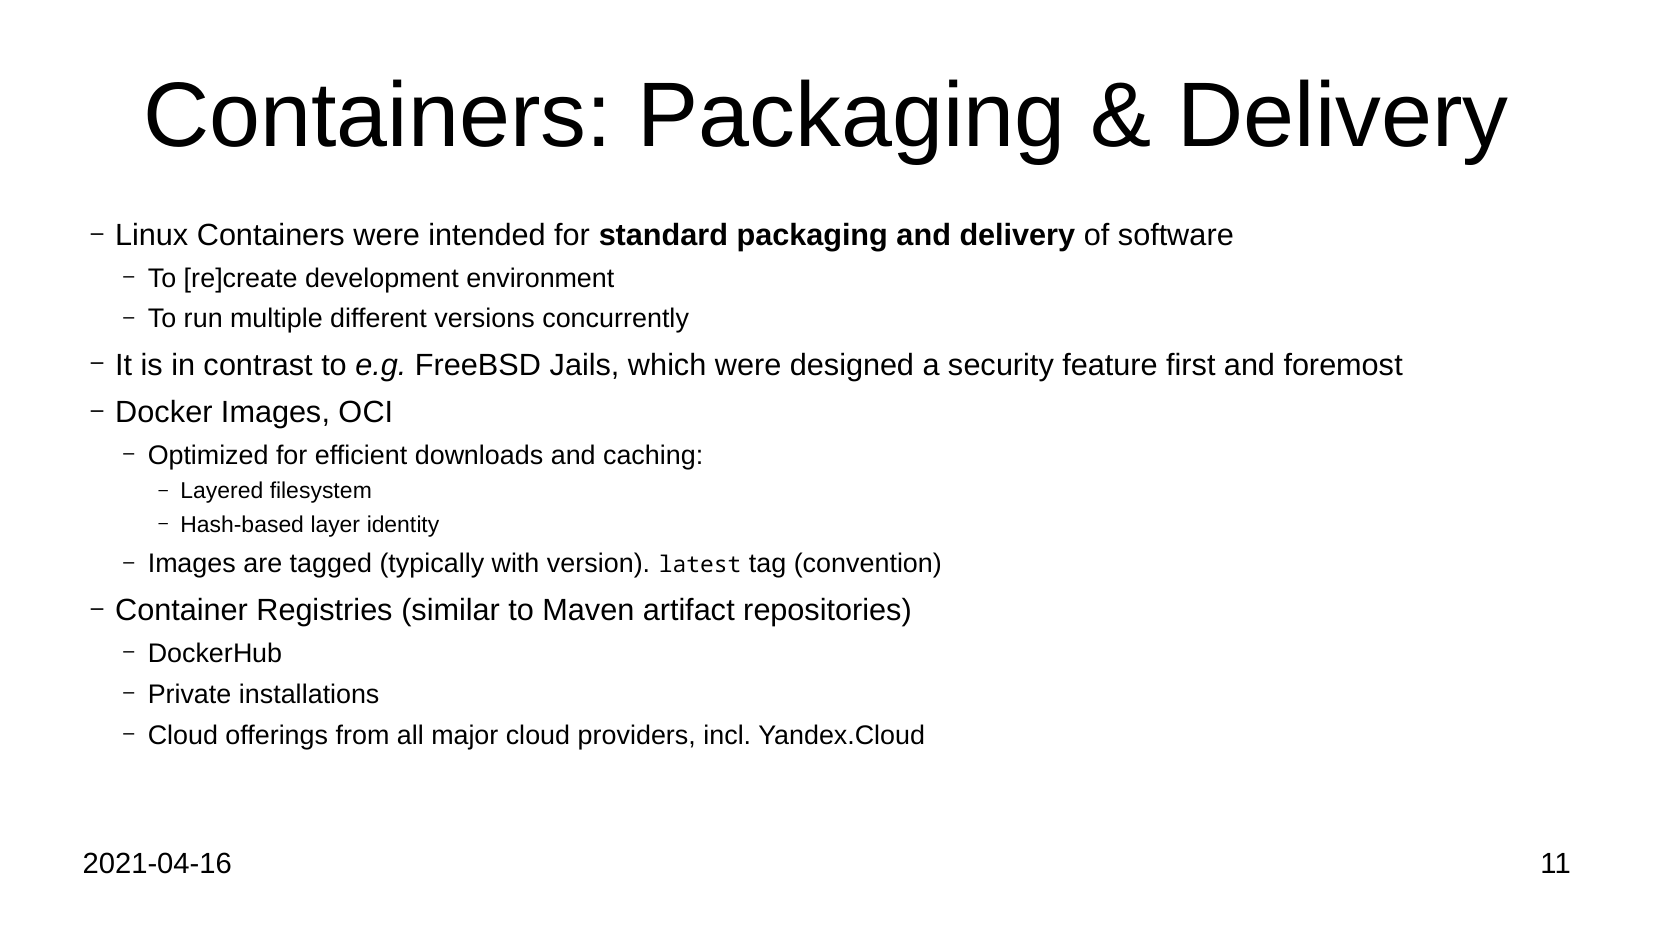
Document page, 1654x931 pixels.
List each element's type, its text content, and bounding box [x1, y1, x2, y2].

title Containers: Packaging & Delivery [82, 37, 1571, 193]
list Linux Containers were intended for standard packaging and delivery of software To [re]create development environment To run multiple different versions concurrently It is in contrast to e.g. FreeBSD Jails, which were designed a security feature first and foremost Docker Images, OCI Optimized for efficient downloads and caching: Layered filesystem Hash-based layer identity Images are tagged (typically with version). latest tag (convention) Container Registries (similar to Maven artifact repositories) DockerHub Private installations Cloud offerings from all major cloud providers, incl. Yandex.Cloud [82, 217, 1571, 758]
